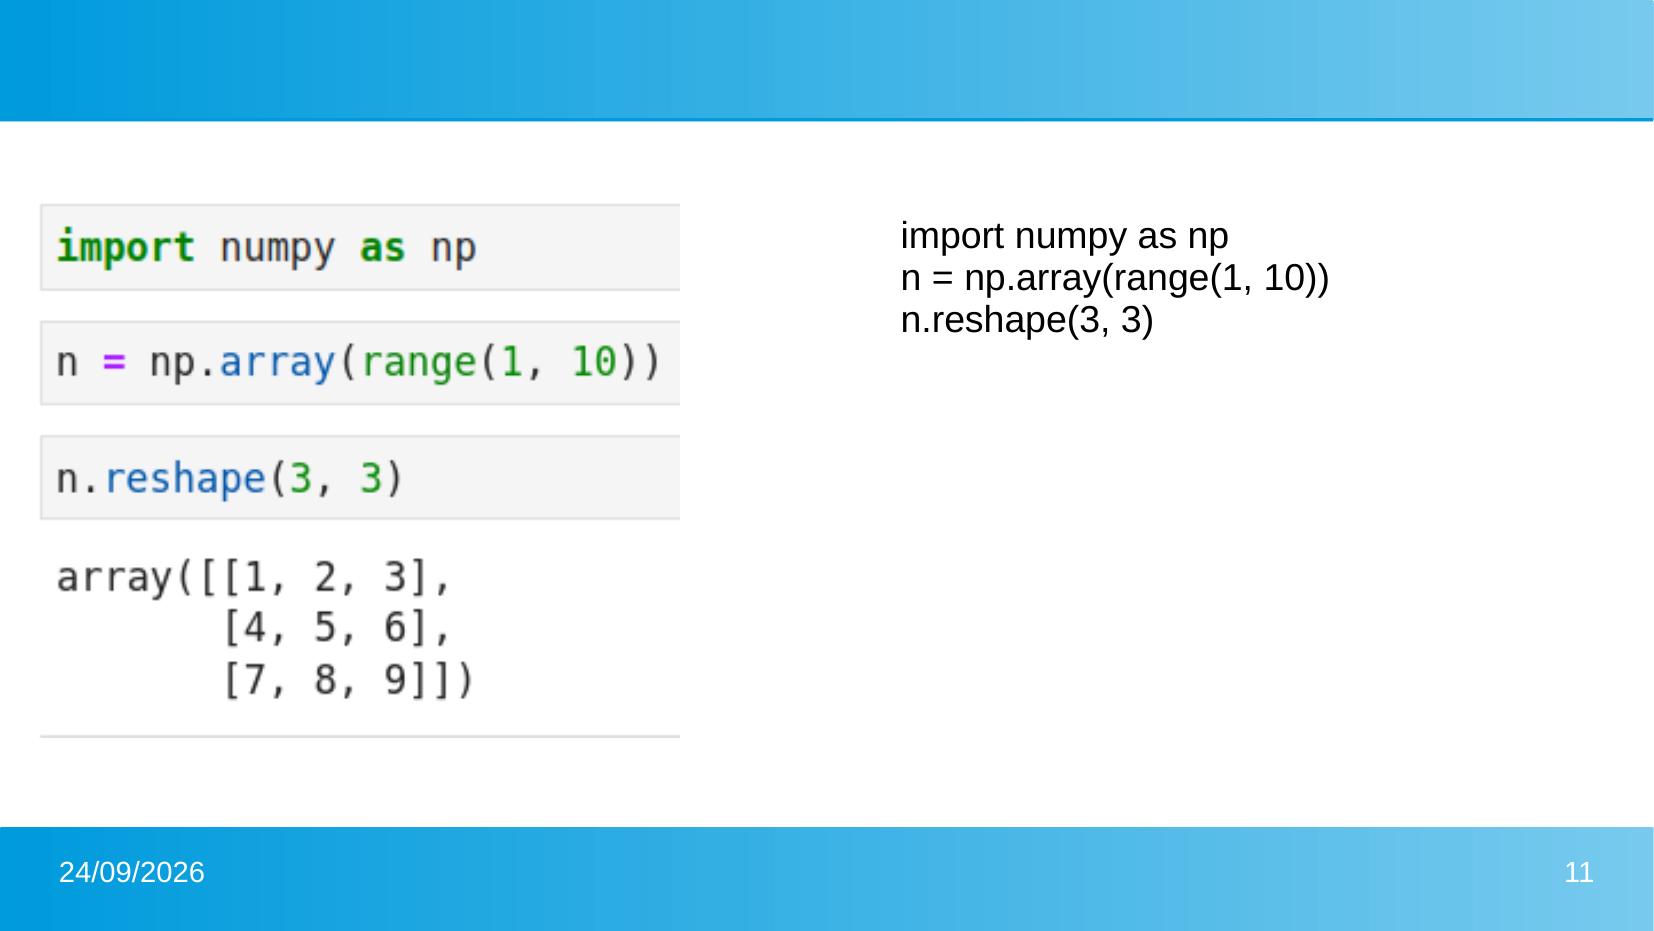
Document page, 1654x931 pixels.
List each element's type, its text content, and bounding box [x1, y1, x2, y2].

text_box import numpy as np n = np.array(range(1, 10)) n.reshape(3, 3) [885, 206, 1418, 348]
picture [27, 177, 680, 738]
